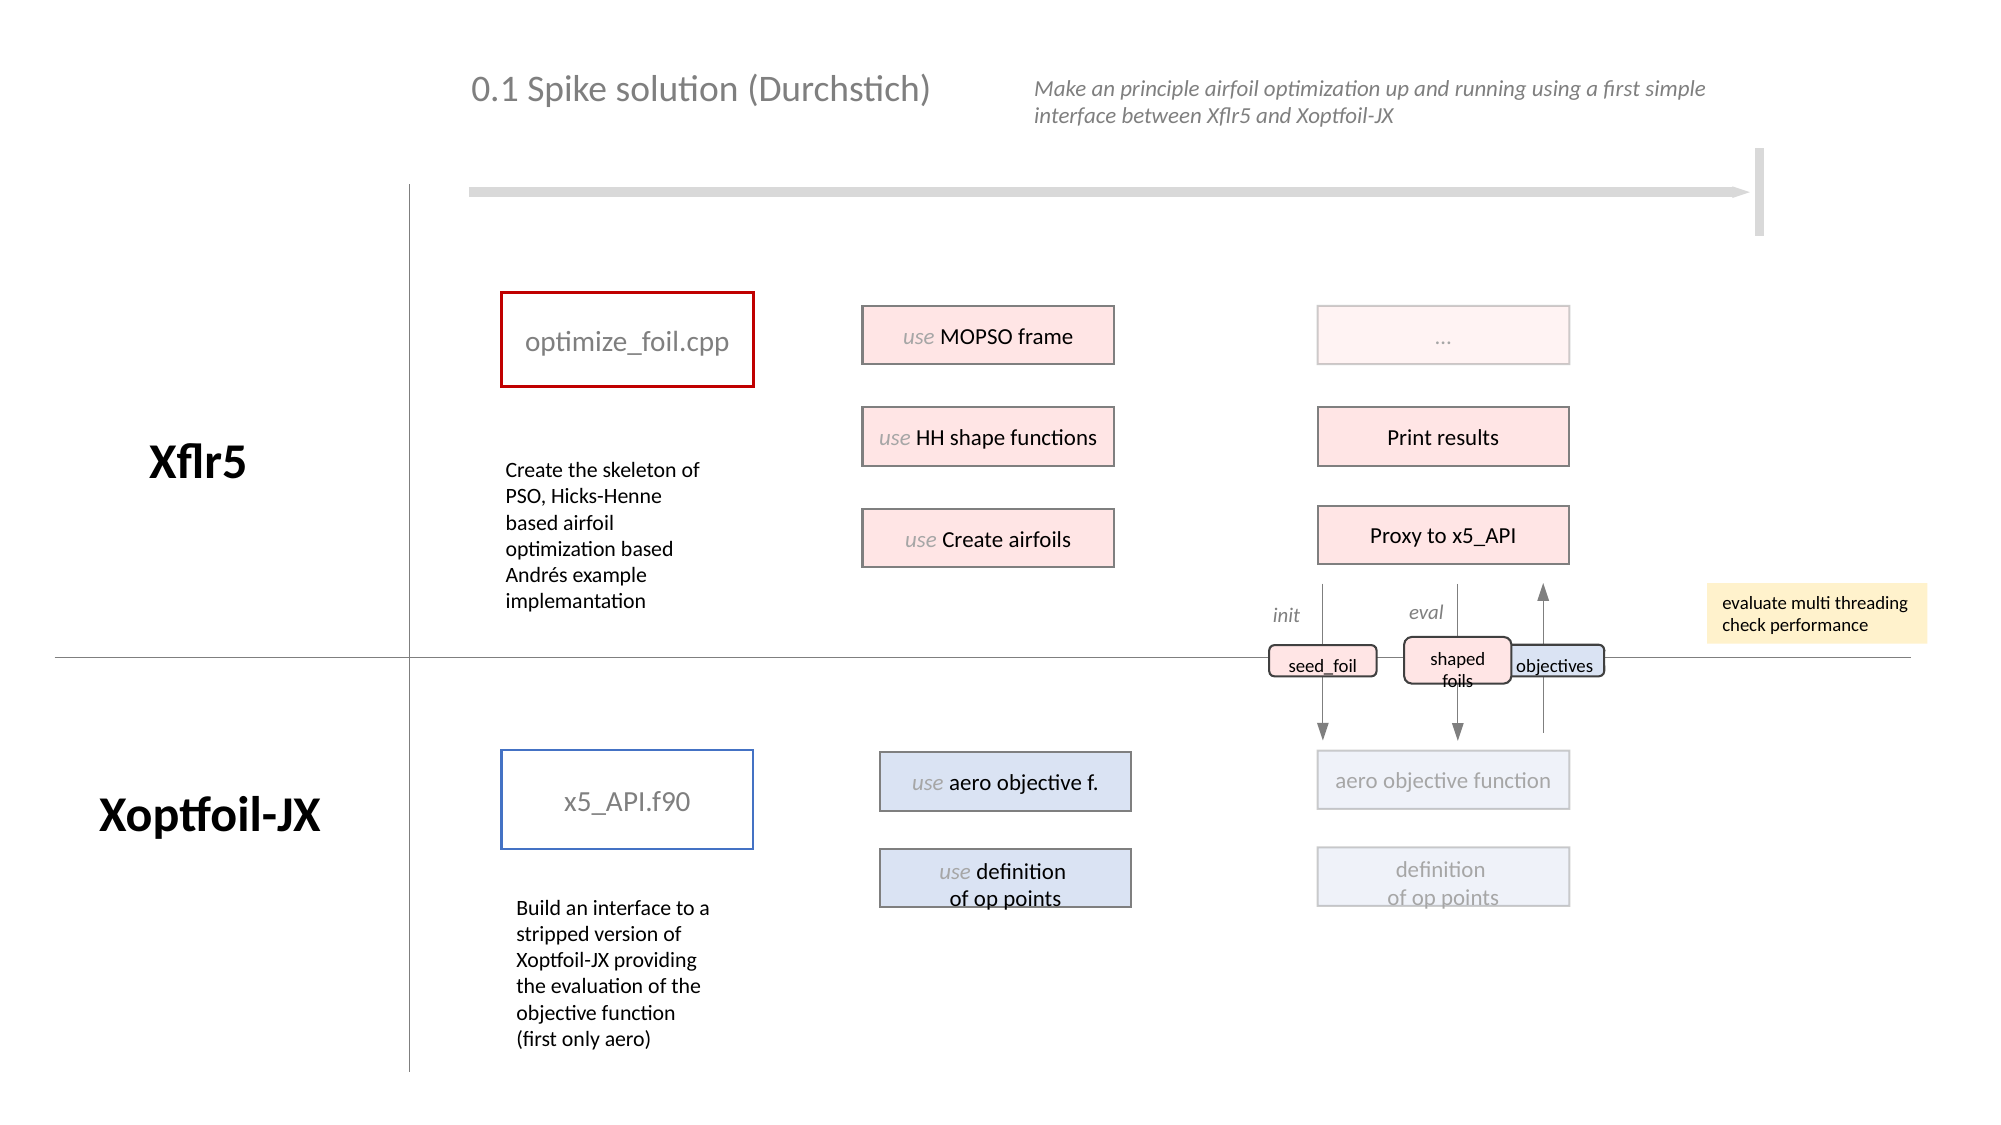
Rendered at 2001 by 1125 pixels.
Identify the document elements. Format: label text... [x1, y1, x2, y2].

text_box use aero objective f. [880, 752, 1131, 811]
text_box aero objective function [1318, 751, 1569, 809]
text_box x5_API.f90 [502, 750, 753, 849]
text_box use definition of op points [880, 849, 1131, 907]
text_box Xoptfoil-JX [84, 773, 340, 850]
text_box definition of op points [1318, 847, 1569, 906]
text_box Make an principle airfoil optimization up and running using a first simple interface between Xflr5 and Xoptfoil-JX [1019, 65, 1724, 137]
text_box init [1257, 593, 1323, 635]
text_box optimize_foil.cpp [502, 292, 753, 387]
text_box Build an interface to a stripped version of Xoptfoil-JX providing the evaluation of the objective function (first only aero) [501, 885, 743, 1061]
text_box evaluate multi threading check performance [1707, 583, 1928, 644]
text_box eval [1394, 591, 1460, 632]
text_box seed_foil [1269, 645, 1377, 677]
text_box use MOPSO frame [863, 306, 1114, 364]
text_box Create the skeleton of PSO, Hicks-Henne based airfoil optimization based Andrés example implemantation [490, 448, 732, 623]
text_box objectives [1512, 644, 1605, 677]
text_box Print results [1318, 407, 1569, 466]
text_box use HH shape functions [863, 407, 1114, 466]
text_box … [1318, 306, 1569, 364]
text_box Xflr5 [134, 420, 265, 497]
text_box shaped foils [1404, 636, 1512, 684]
text_box Proxy to x5_API [1318, 506, 1569, 564]
text_box use Create airfoils [863, 509, 1114, 567]
text_box 0.1 Spike solution (Durchstich) [456, 56, 962, 118]
